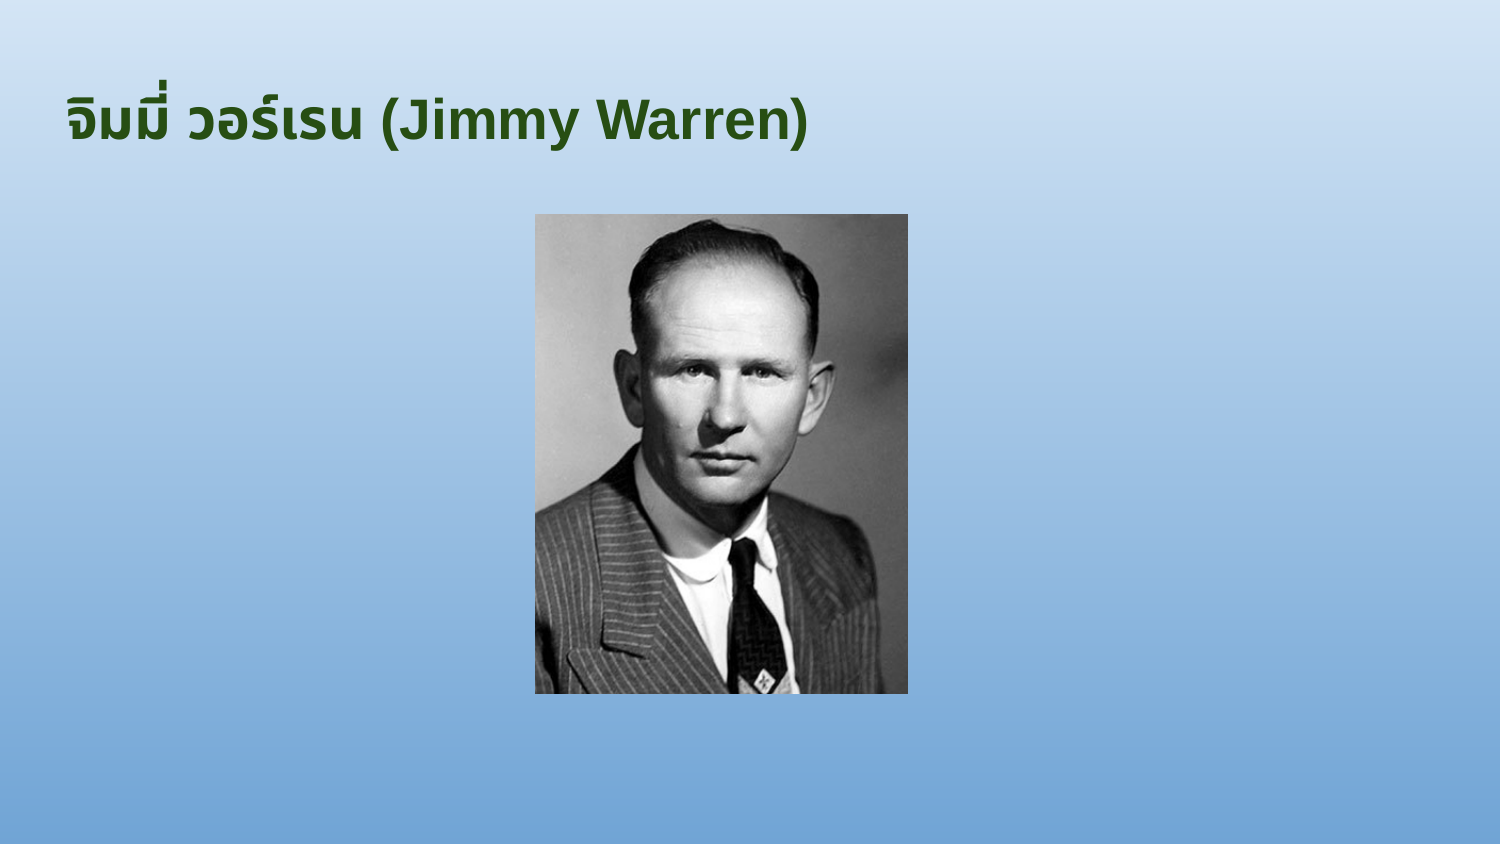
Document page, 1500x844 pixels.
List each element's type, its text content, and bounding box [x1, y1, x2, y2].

title จิมมี่ วอร์เรน (Jimmy Warren) [51, 72, 1449, 167]
picture [535, 214, 908, 694]
